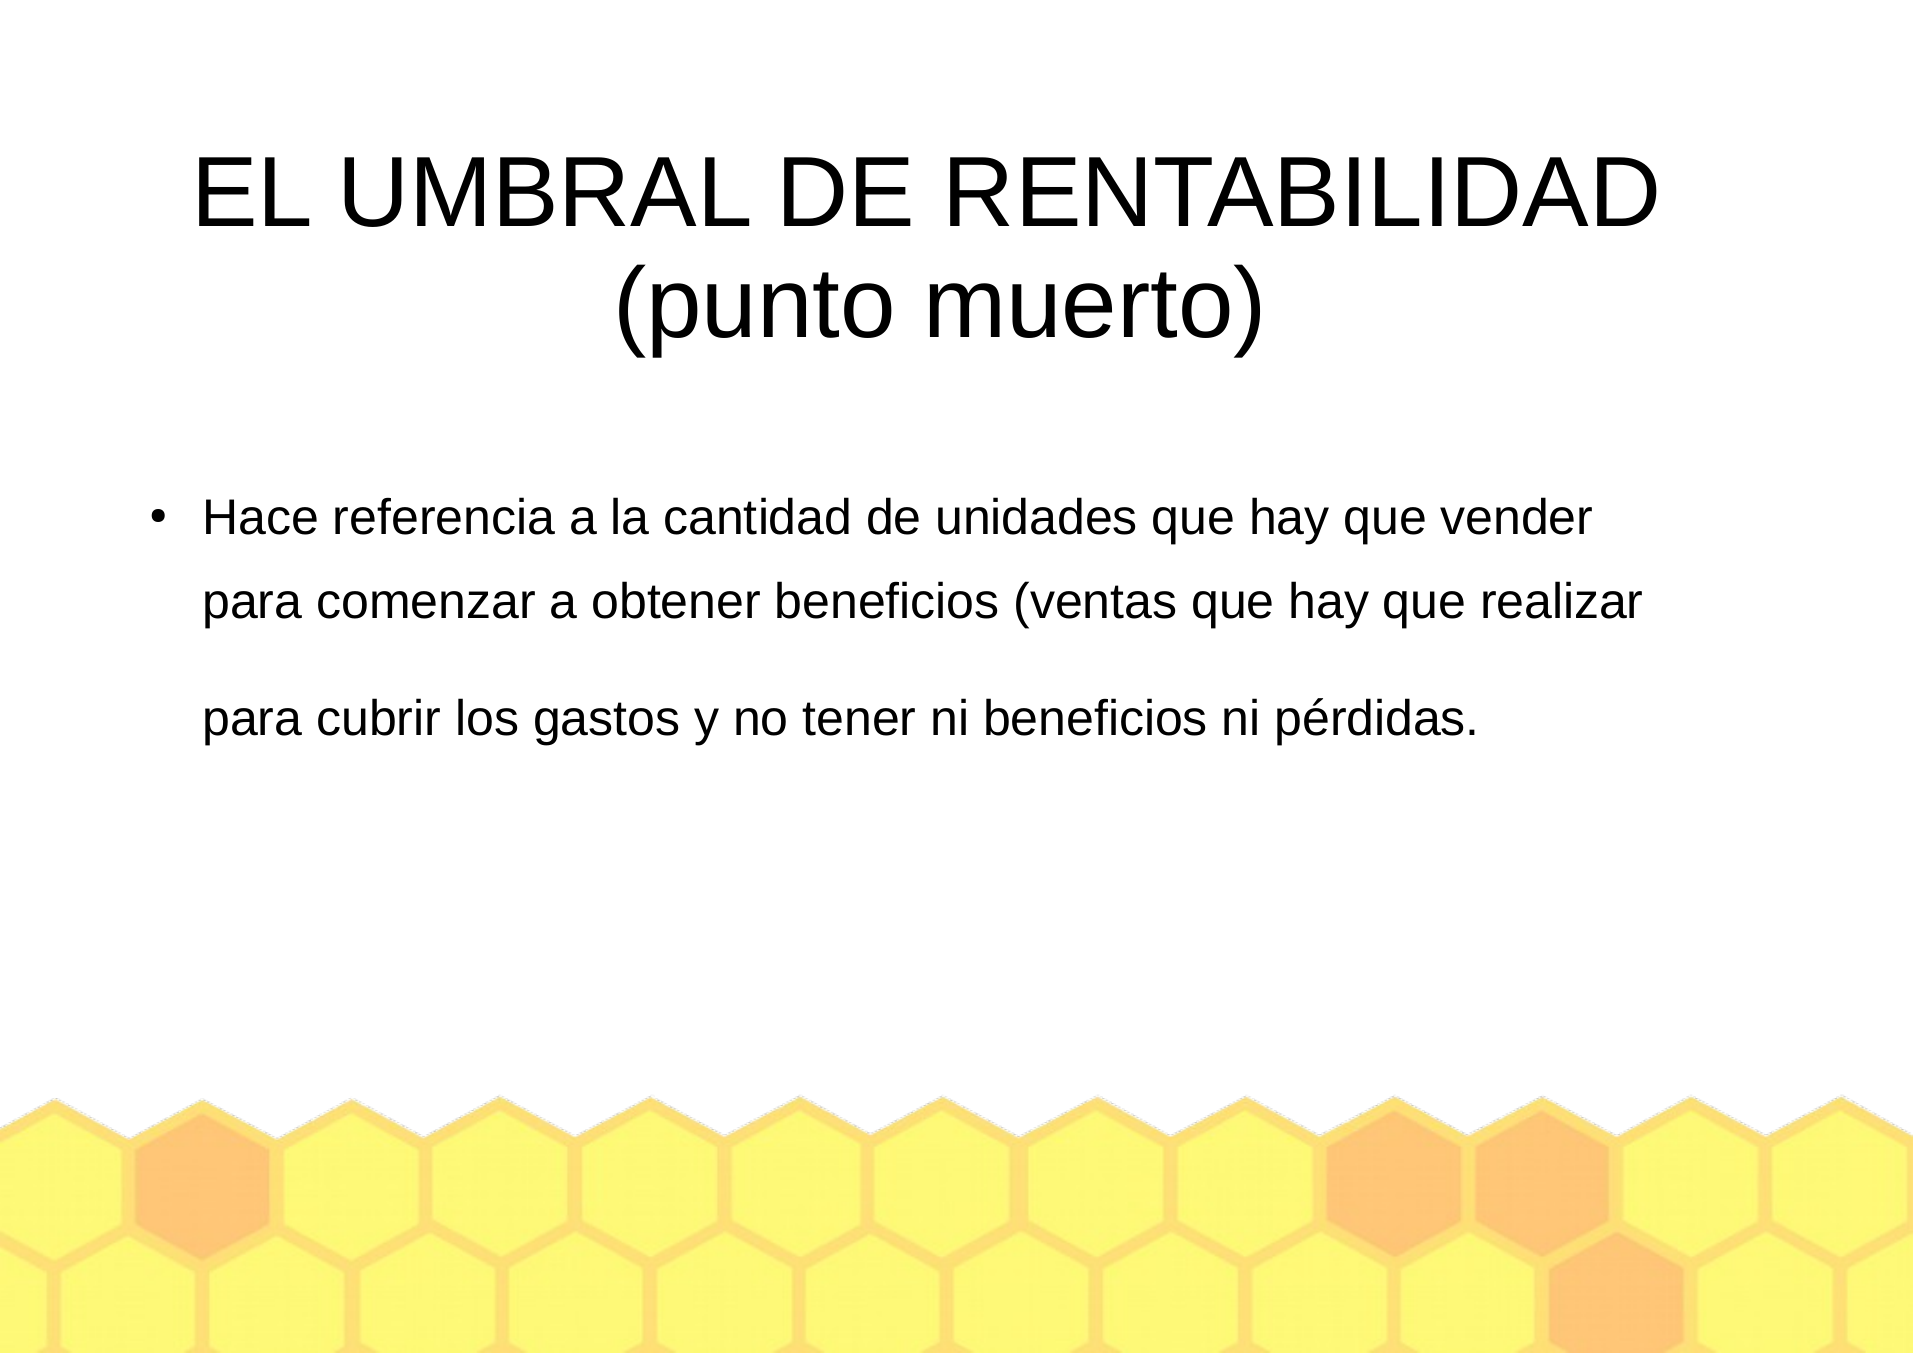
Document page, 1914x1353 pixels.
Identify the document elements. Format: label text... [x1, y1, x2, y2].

picture [0, 1092, 1913, 1353]
list Hace referencia a la cantidad de unidades que hay que vender para comenzar a obtener beneficios (ventas que hay que realizar para cubrir los gastos y no tener ni beneficios ni pérdidas. [131, 405, 1695, 1158]
title EL UMBRAL DE RENTABILIDAD (punto muerto) [131, 34, 1750, 461]
